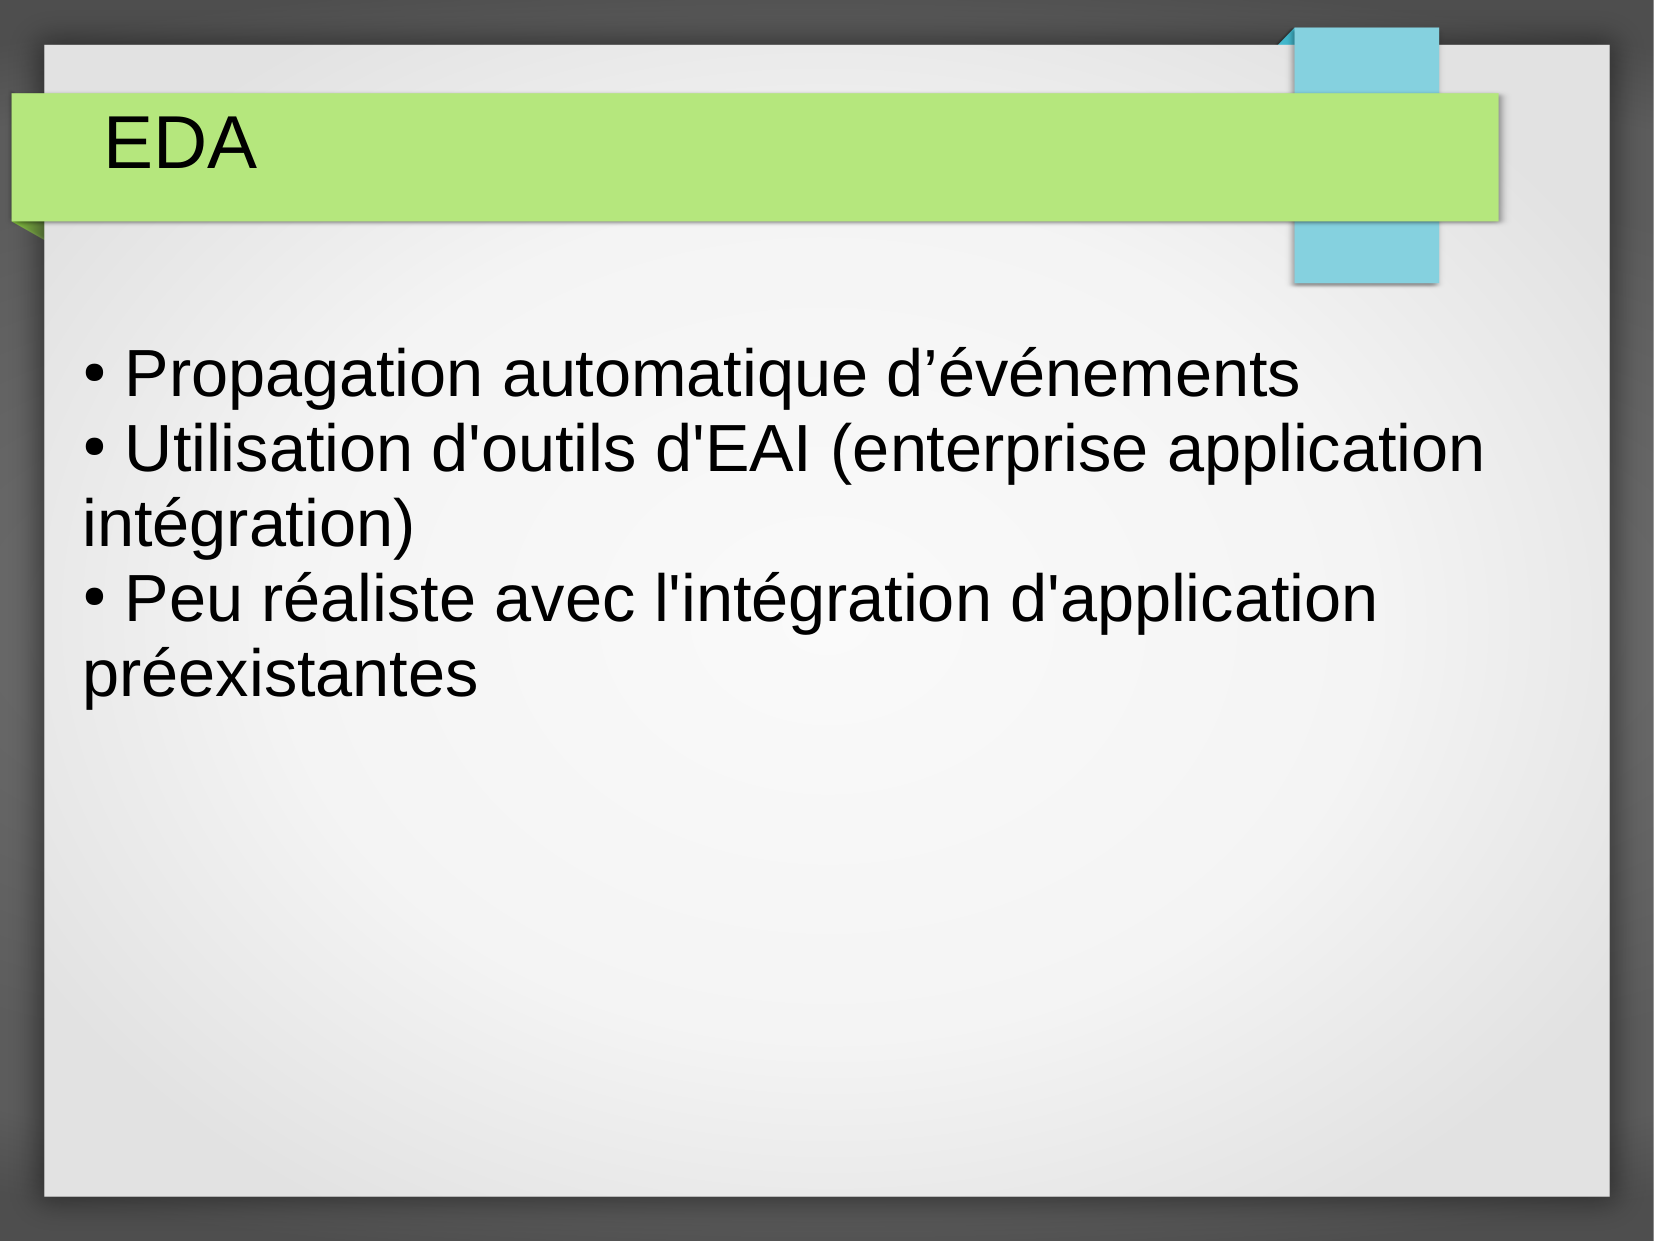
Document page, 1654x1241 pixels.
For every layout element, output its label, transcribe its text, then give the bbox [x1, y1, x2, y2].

subtitle Propagation automatique d’événements Utilisation d'outils d'EAI (enterprise application intégration) Peu réaliste avec l'intégration d'application préexistantes [82, 49, 1571, 1010]
picture [0, 0, 1654, 1241]
